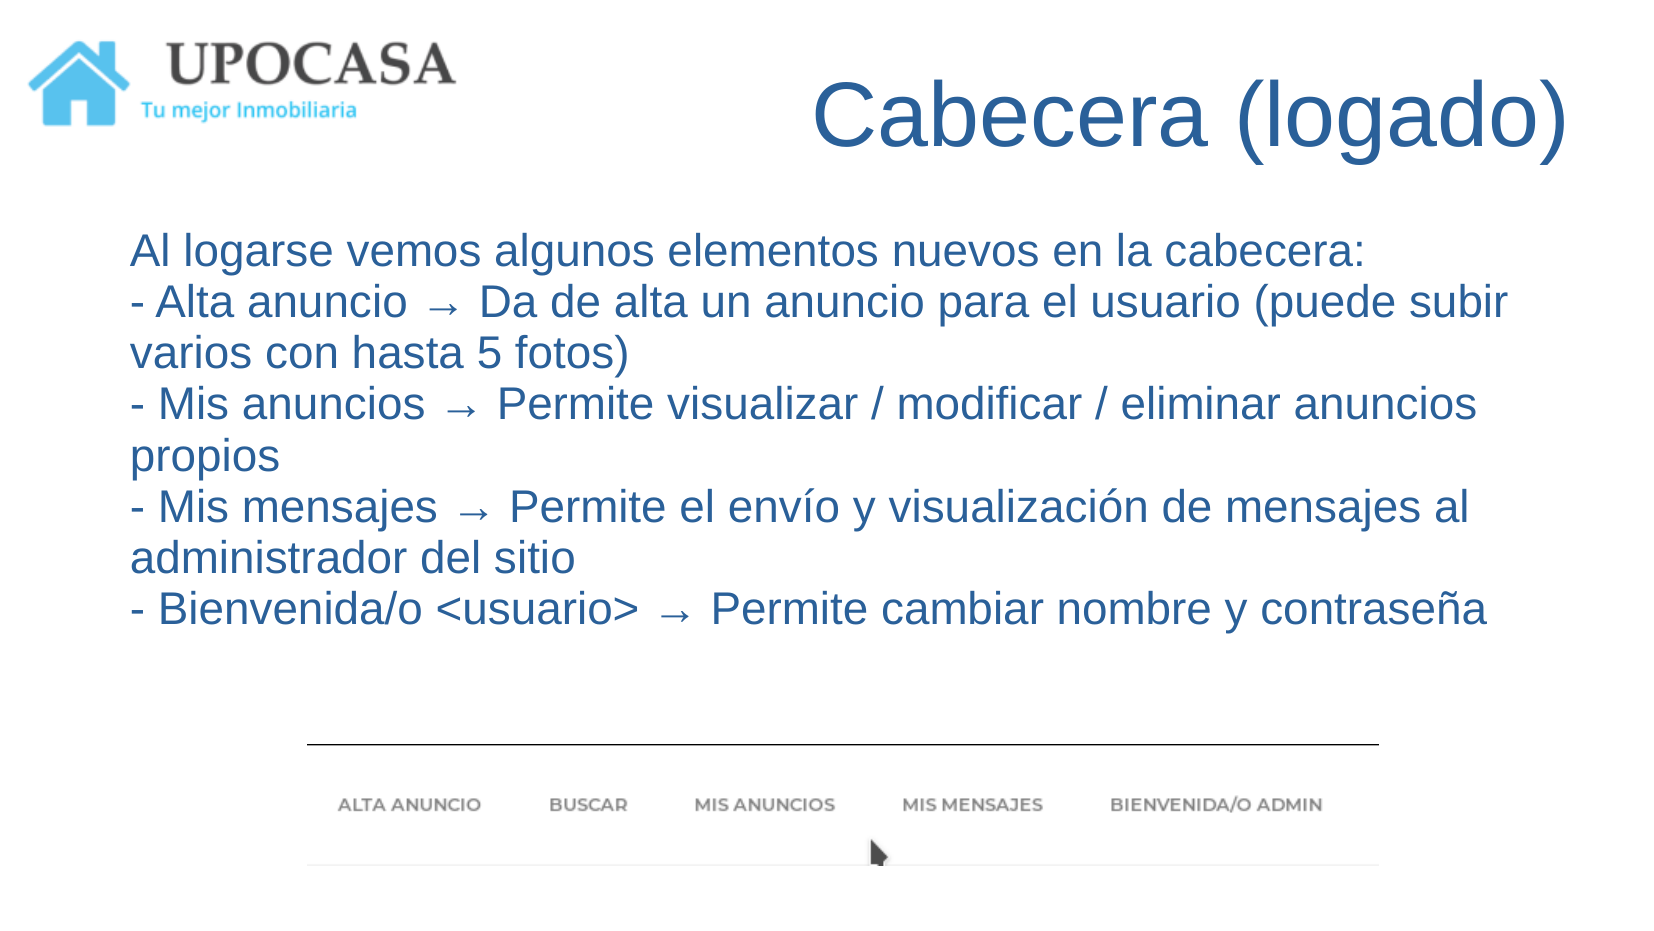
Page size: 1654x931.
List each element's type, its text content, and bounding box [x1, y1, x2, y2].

picture [307, 744, 1379, 866]
picture [0, 0, 508, 160]
title Al logarse vemos algunos elementos nuevos en la cabecera: - Alta anuncio → Da de alta un anuncio para el usuario (puede subir varios con hasta 5 fotos) - Mis anuncios → Permite visualizar / modificar / eliminar anuncios propios - Mis mensajes → Permite el envío y visualización de mensajes al administrador del sitio - Bienvenida/o <usuario> → Permite cambiar nombre y contraseña [129, 224, 1606, 635]
title Cabecera (logado) [82, 37, 1571, 193]
